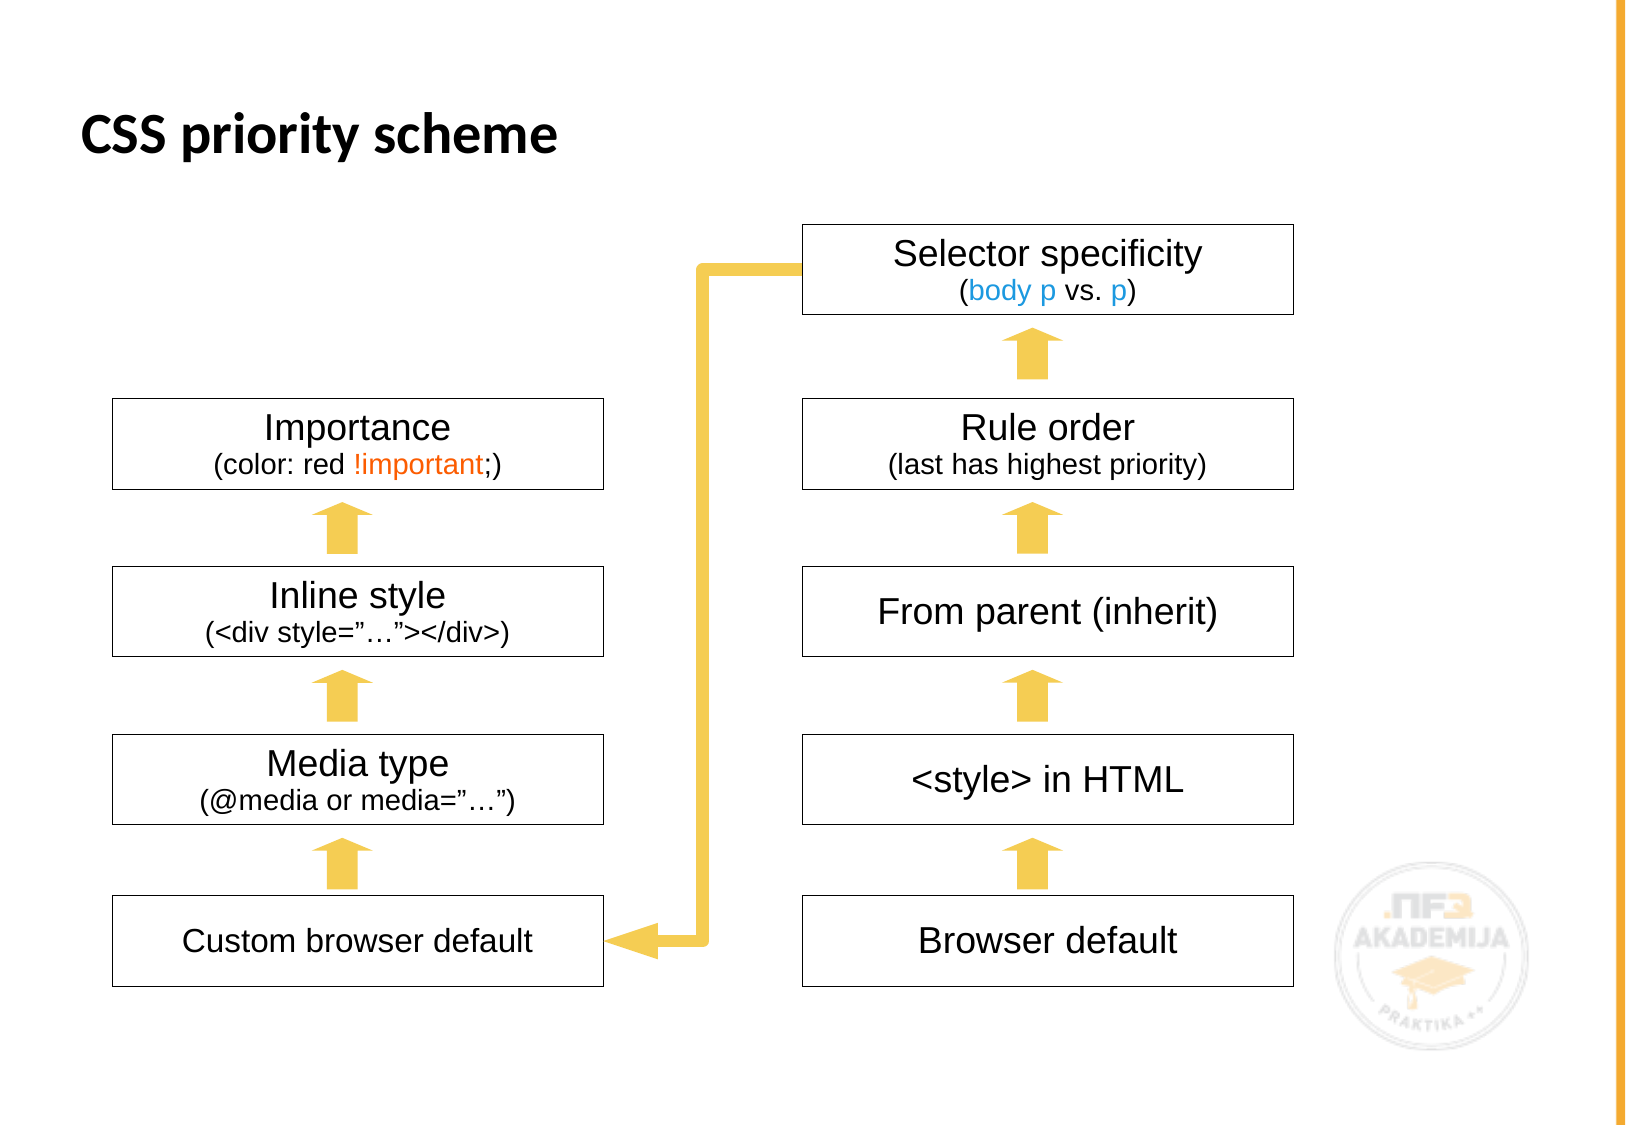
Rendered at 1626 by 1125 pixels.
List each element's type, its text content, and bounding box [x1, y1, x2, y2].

picture [0, 0, 1626, 1125]
text_box [1001, 669, 1064, 722]
text_box Selector specificity (body p vs. p) [802, 224, 1294, 315]
text_box Media type (@media or media=”…”) [112, 734, 604, 825]
text_box [311, 669, 373, 722]
text_box <style> in HTML [802, 734, 1294, 825]
text_box Importance (color: red !important;) [112, 398, 604, 490]
text_box Inline style (<div style=”…”></div>) [112, 566, 604, 657]
text_box Custom browser default [112, 895, 604, 987]
text_box [1001, 327, 1064, 380]
text_box [311, 502, 373, 554]
text_box [311, 837, 373, 890]
text_box [1001, 837, 1064, 890]
text_box Browser default [802, 895, 1294, 987]
text_box Rule order (last has highest priority) [802, 398, 1294, 490]
title CSS priority scheme [81, 45, 1544, 233]
text_box [1001, 502, 1064, 554]
text_box From parent (inherit) [802, 566, 1294, 657]
